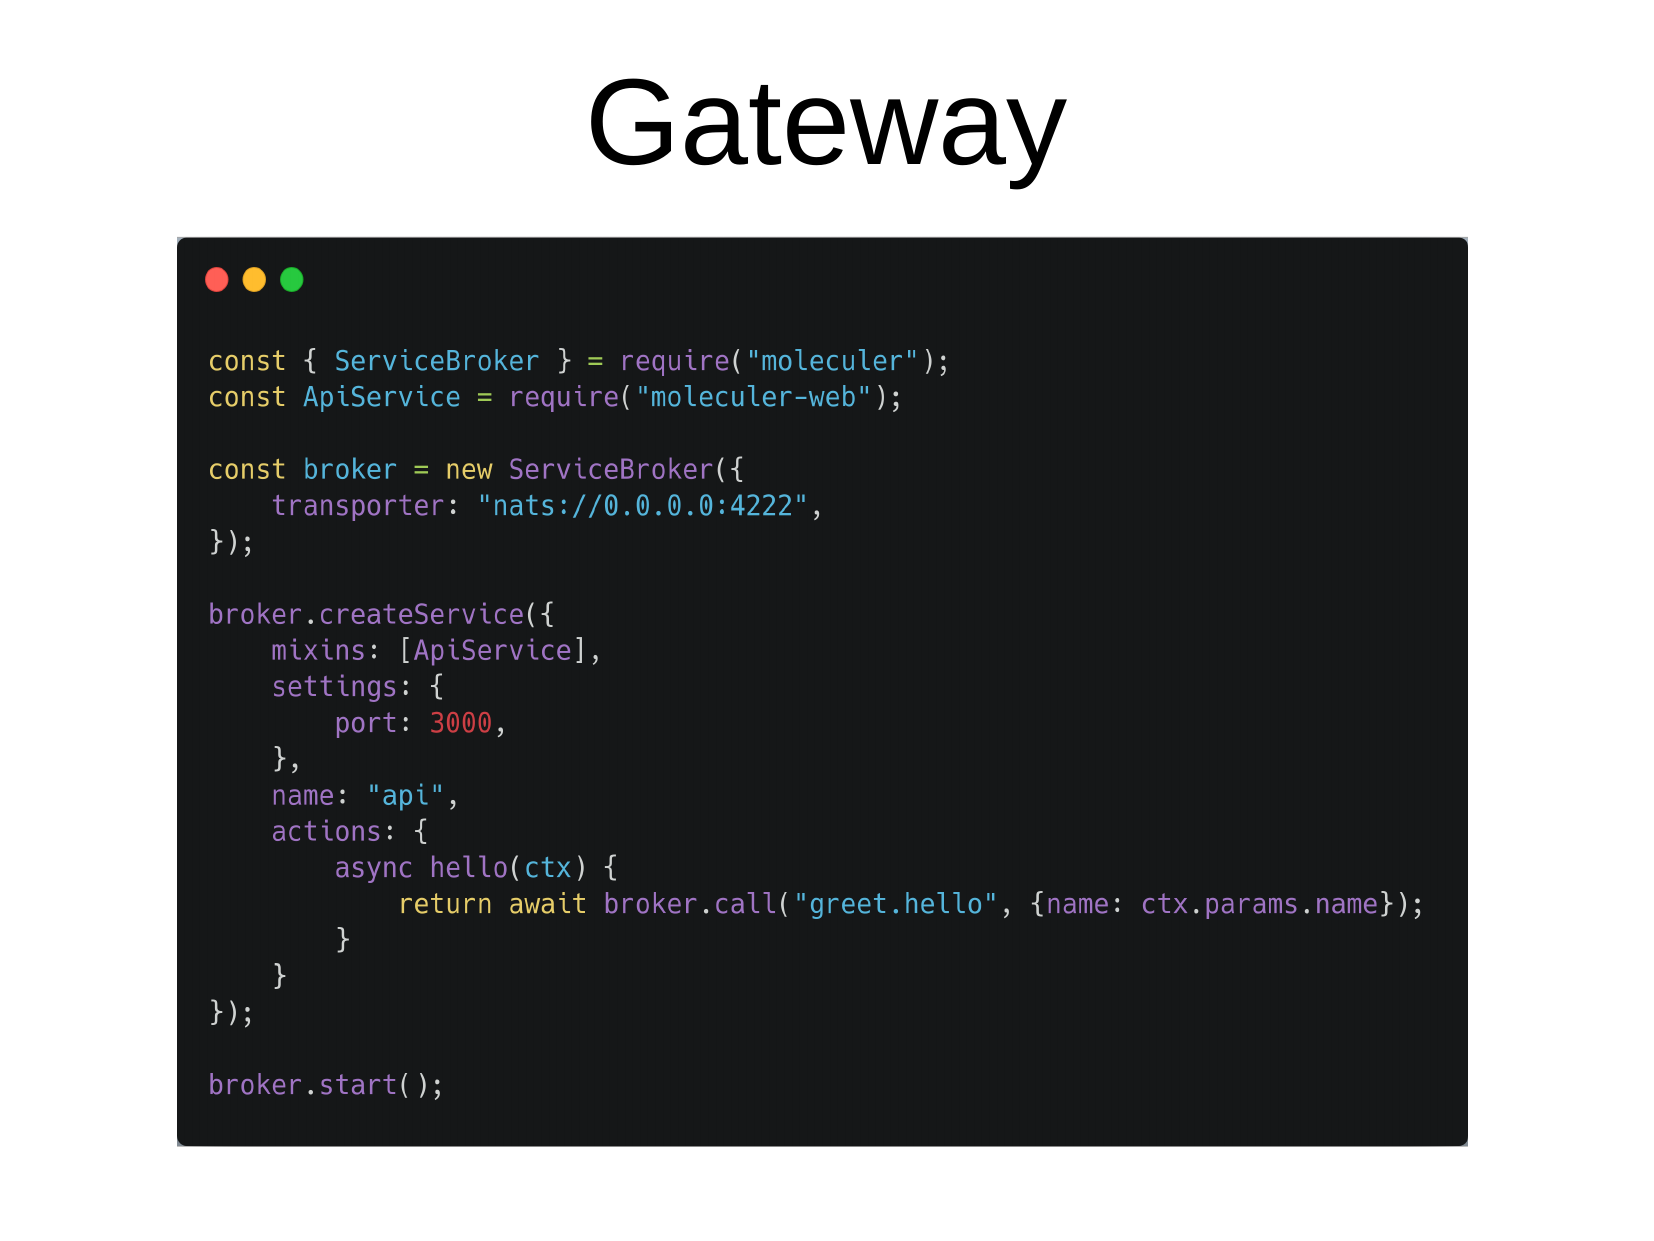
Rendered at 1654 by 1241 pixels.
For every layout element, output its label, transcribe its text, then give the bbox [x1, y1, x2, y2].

title Gateway [82, 49, 1571, 196]
picture [177, 236, 1468, 1147]
